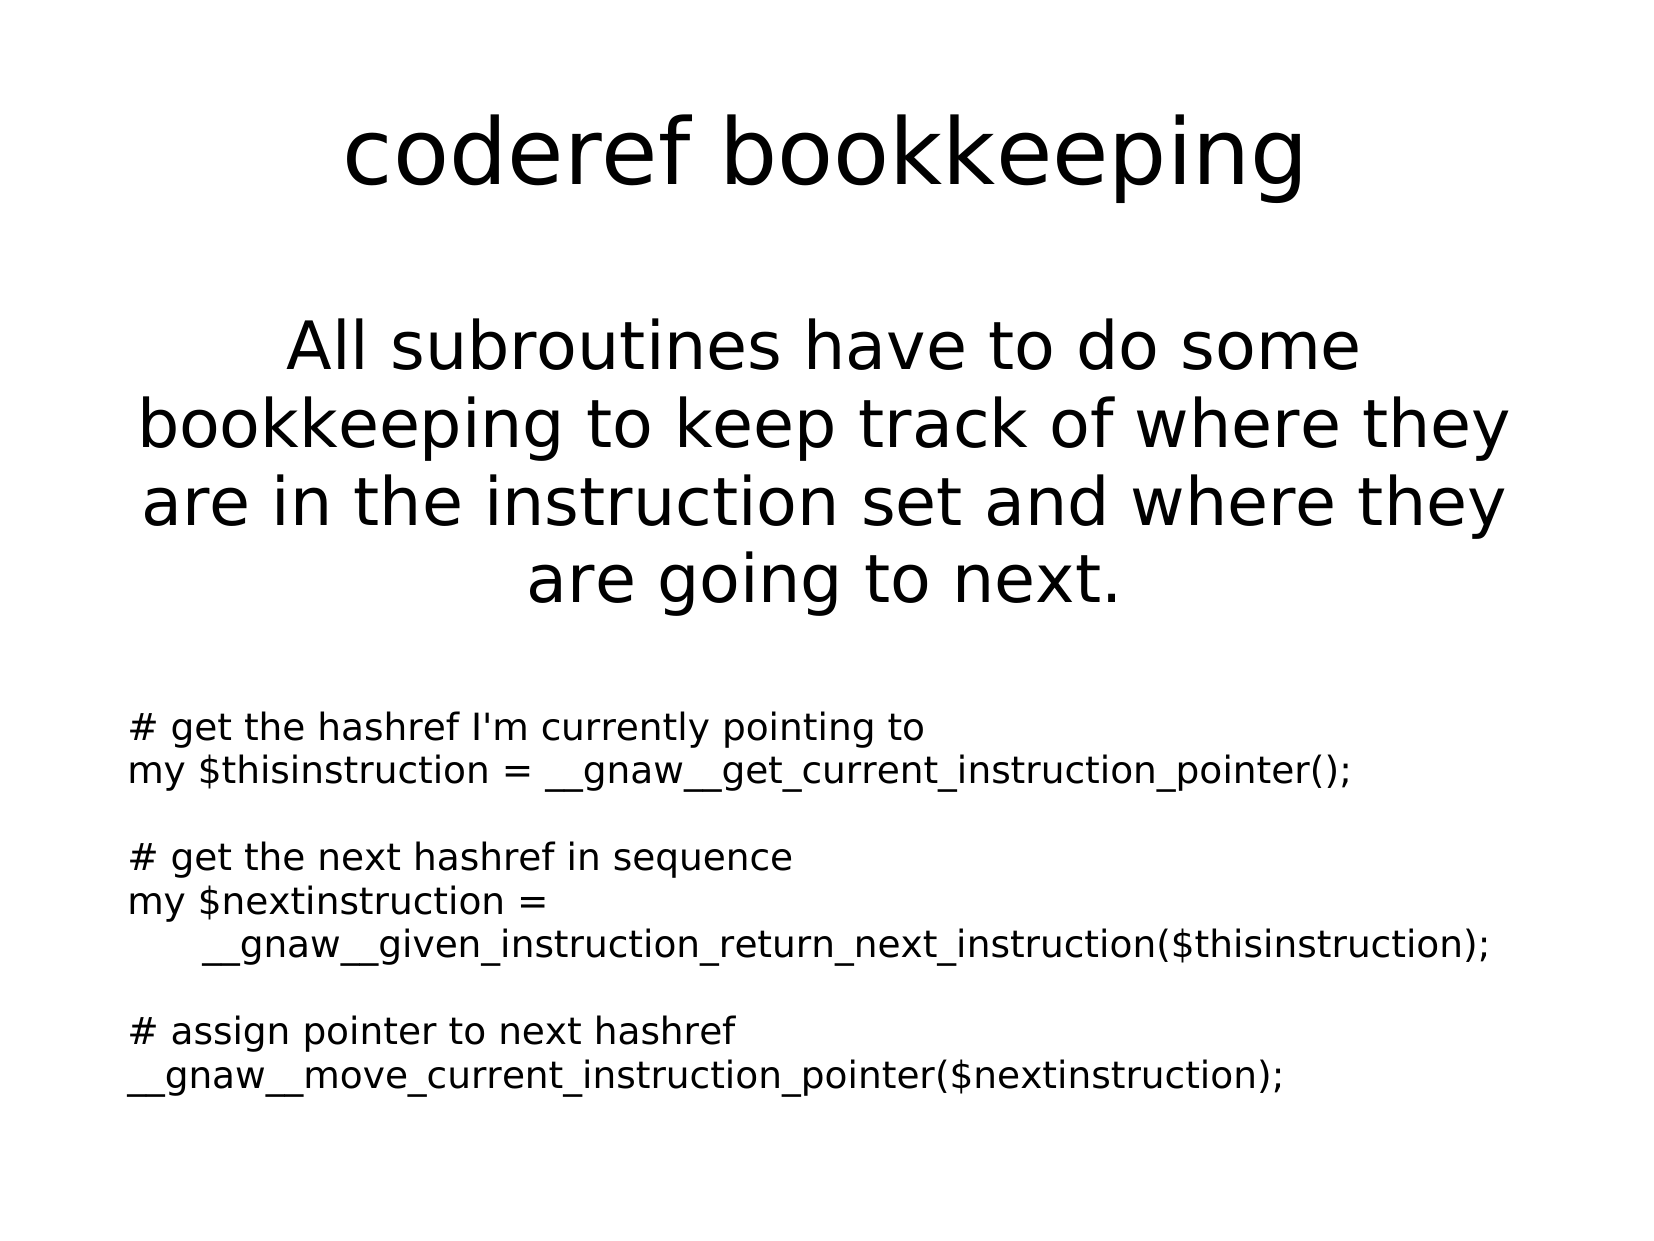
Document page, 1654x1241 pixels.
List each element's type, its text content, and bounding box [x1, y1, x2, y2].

text_box All subroutines have to do some bookkeeping to keep track of where they are in the instruction set and where they are going to next. # get the hashref I'm currently pointing to my $thisinstruction = __gnaw__get_current_instruction_pointer(); # get the next hashref in sequence my $nextinstruction = __gnaw__given_instruction_return_next_instruction($thisinstruction); # assign pointer to next hashref __gnaw__move_current_instruction_pointer($nextinstruction); [112, 300, 1538, 1105]
title coderef bookkeeping [82, 49, 1571, 257]
